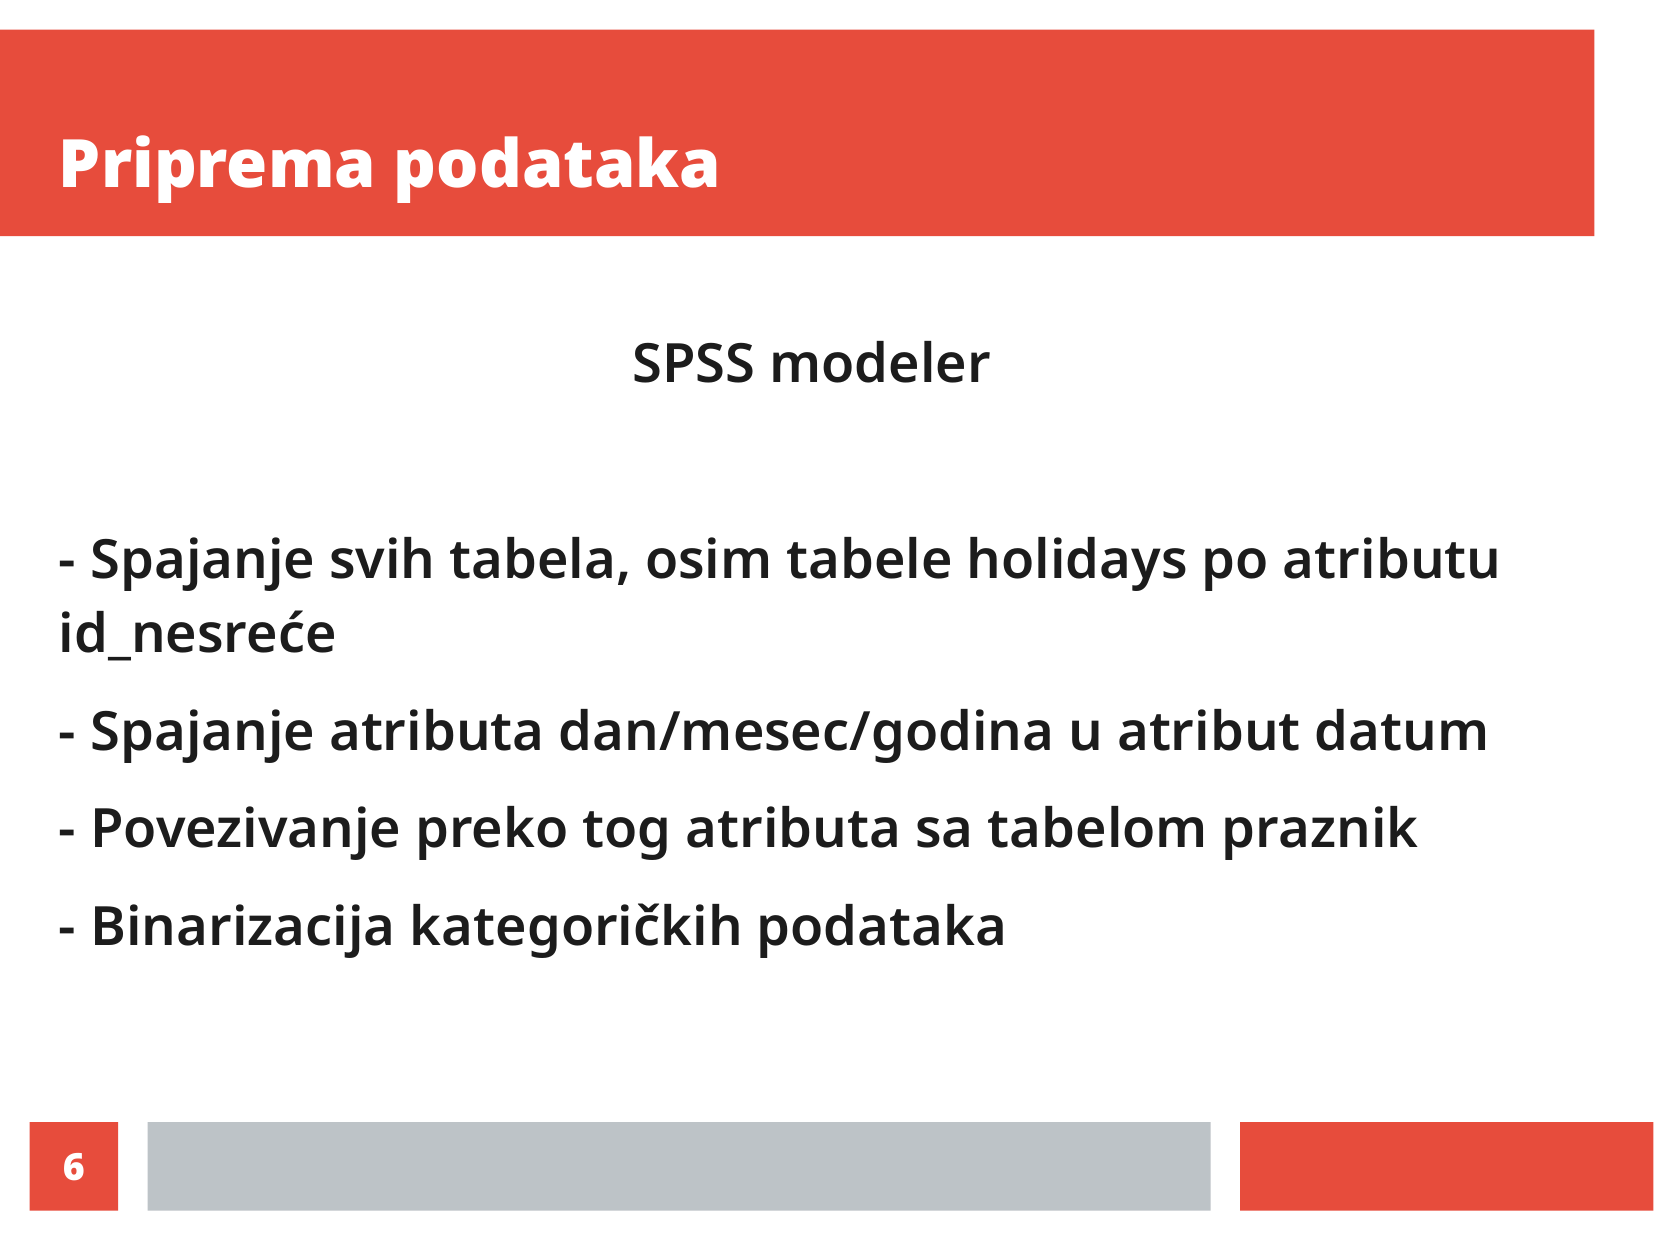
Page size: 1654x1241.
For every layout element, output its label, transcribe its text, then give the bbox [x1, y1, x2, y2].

list SPSS modeler - Spajanje svih tabela, osim tabele holidays po atributu id_nesreće - Spajanje atributa dan/mesec/godina u atribut datum - Povezivanje preko tog atributa sa tabelom praznik - Binarizacija kategoričkih podataka [59, 324, 1565, 1093]
title Priprema podataka [59, 59, 1595, 207]
